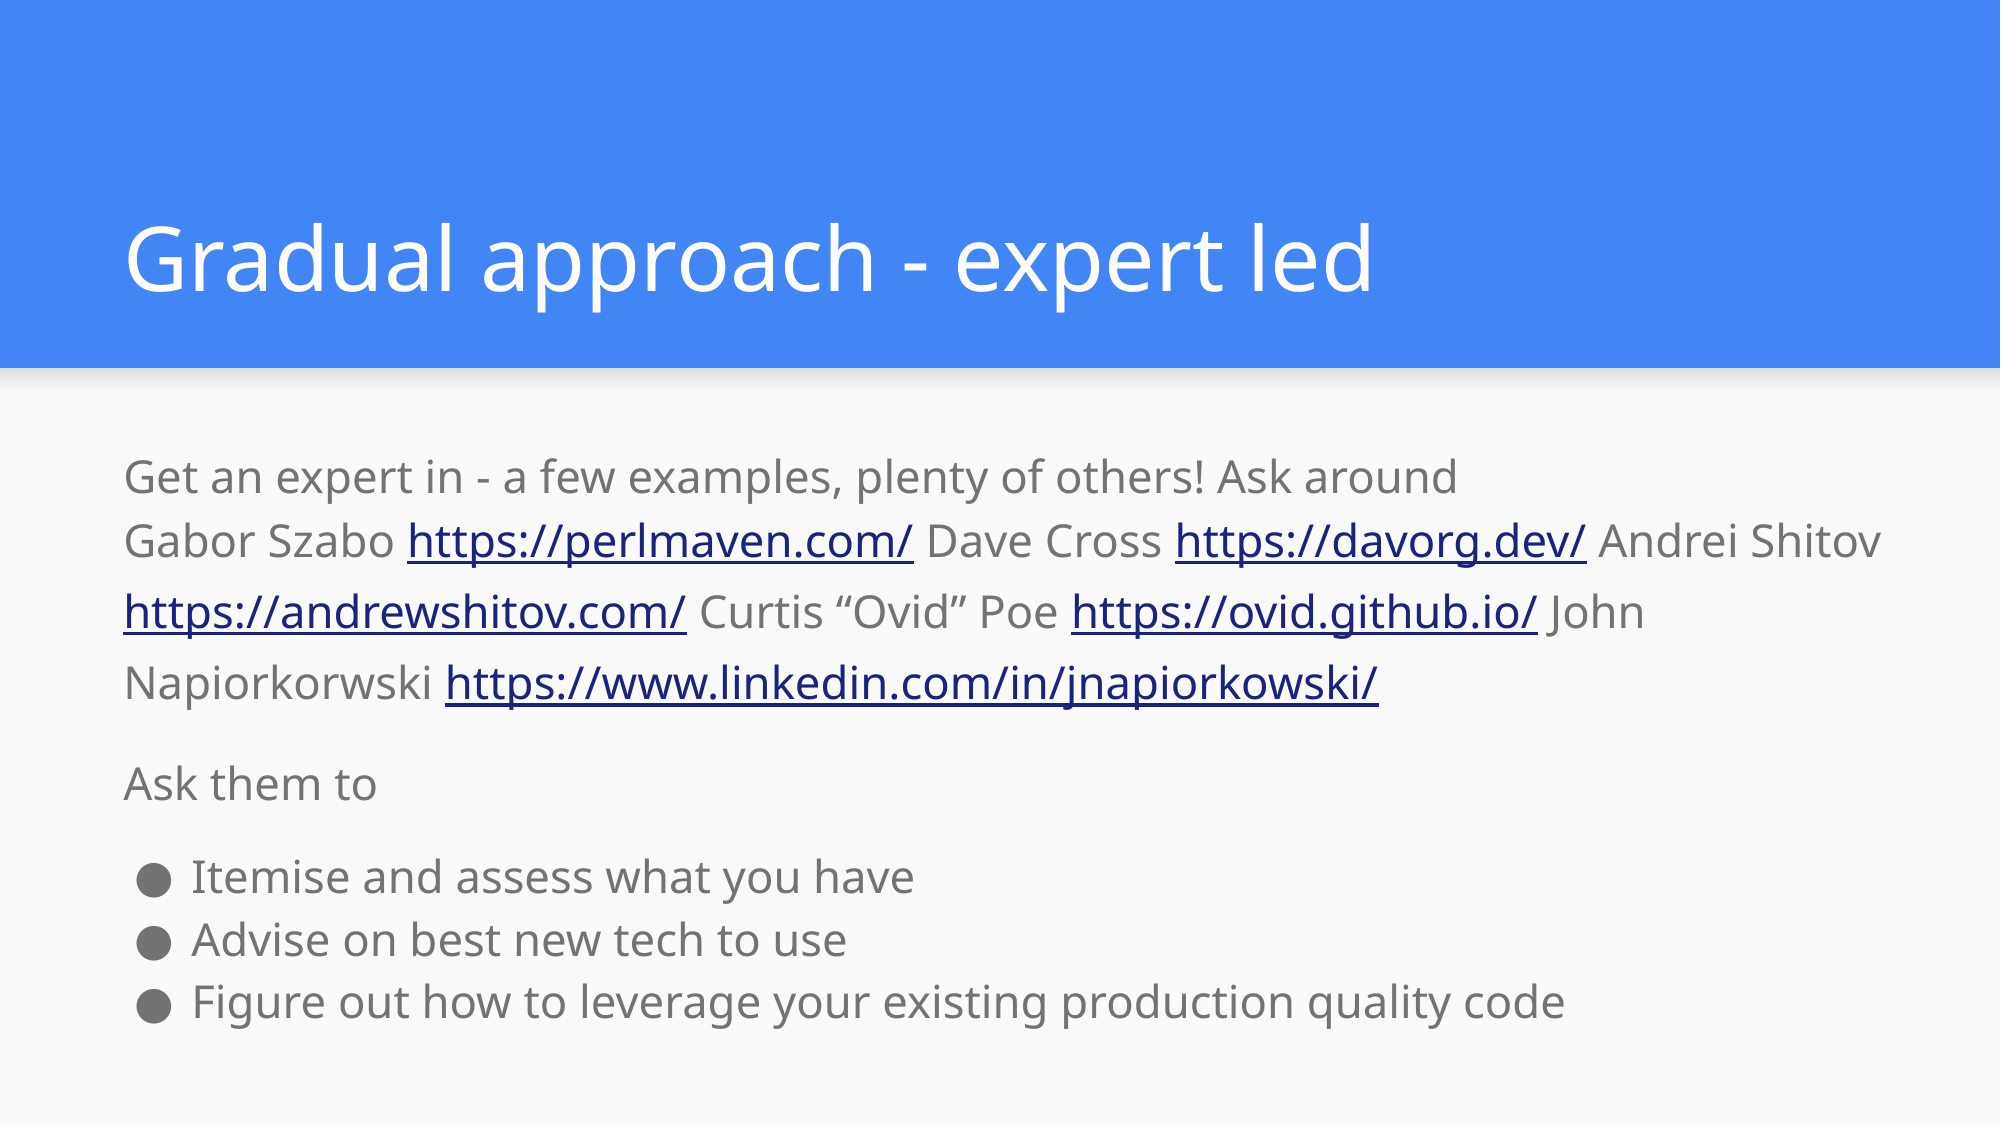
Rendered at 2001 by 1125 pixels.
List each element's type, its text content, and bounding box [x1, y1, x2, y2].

list Get an expert in - a few examples, plenty of others! Ask around Gabor Szabo https://perlmaven.com/ Dave Cross https://davorg.dev/ Andrei Shitov https://andrewshitov.com/ Curtis “Ovid” Poe https://ovid.github.io/ John Napiorkorwski https://www.linkedin.com/in/jnapiorkowski/ Ask them to Itemise and assess what you have Advise on best new tech to use Figure out how to leverage your existing production quality code [103, 419, 1902, 1057]
title Gradual approach - expert led [103, 161, 1902, 330]
